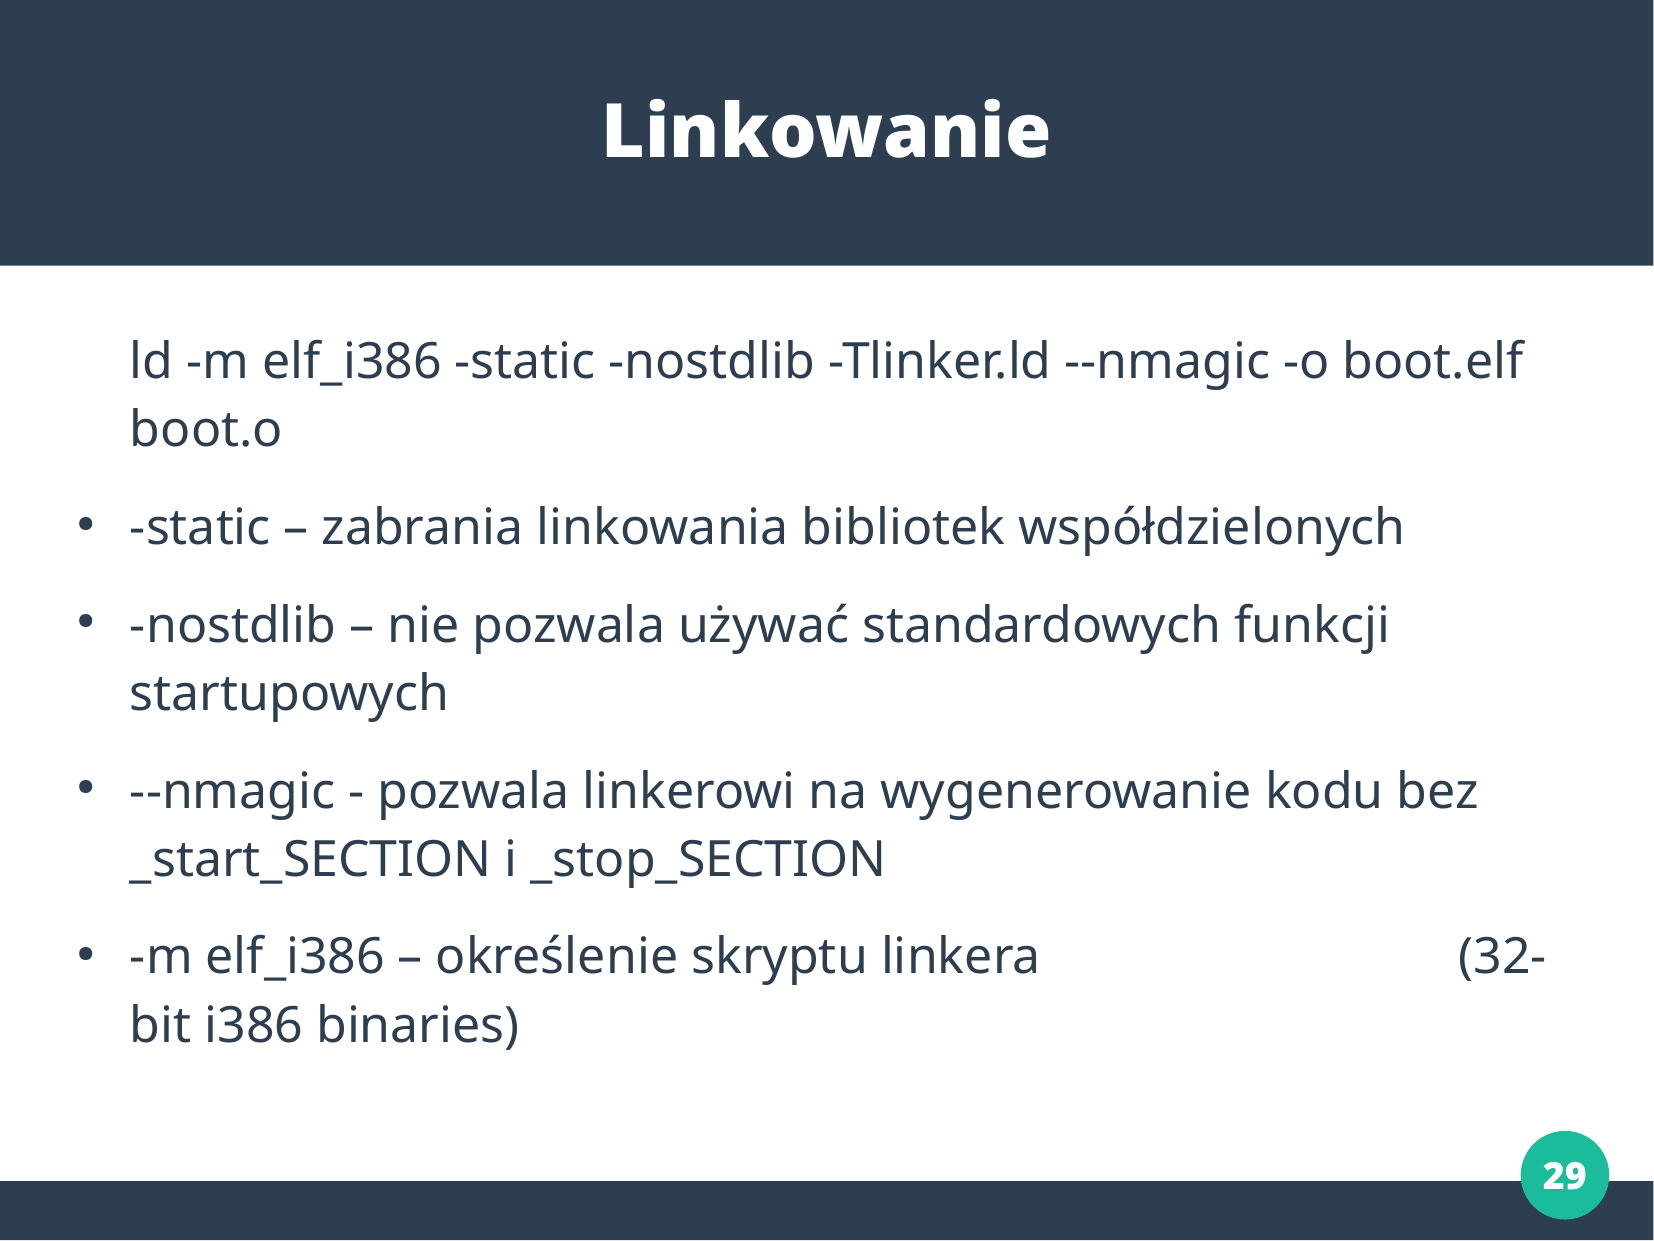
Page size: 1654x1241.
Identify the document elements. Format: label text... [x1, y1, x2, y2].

title Linkowanie [59, 49, 1595, 207]
list ld -m elf_i386 -static -nostdlib -Tlinker.ld --nmagic -o boot.elf boot.o -static – zabrania linkowania bibliotek współdzielonych -nostdlib – nie pozwala używać standardowych funkcji startupowych --nmagic - pozwala linkerowi na wygenerowanie kodu bez _start_SECTION i _stop_SECTION -m elf_i386 – określenie skryptu linkera (32-bit i386 binaries) [59, 324, 1595, 1152]
